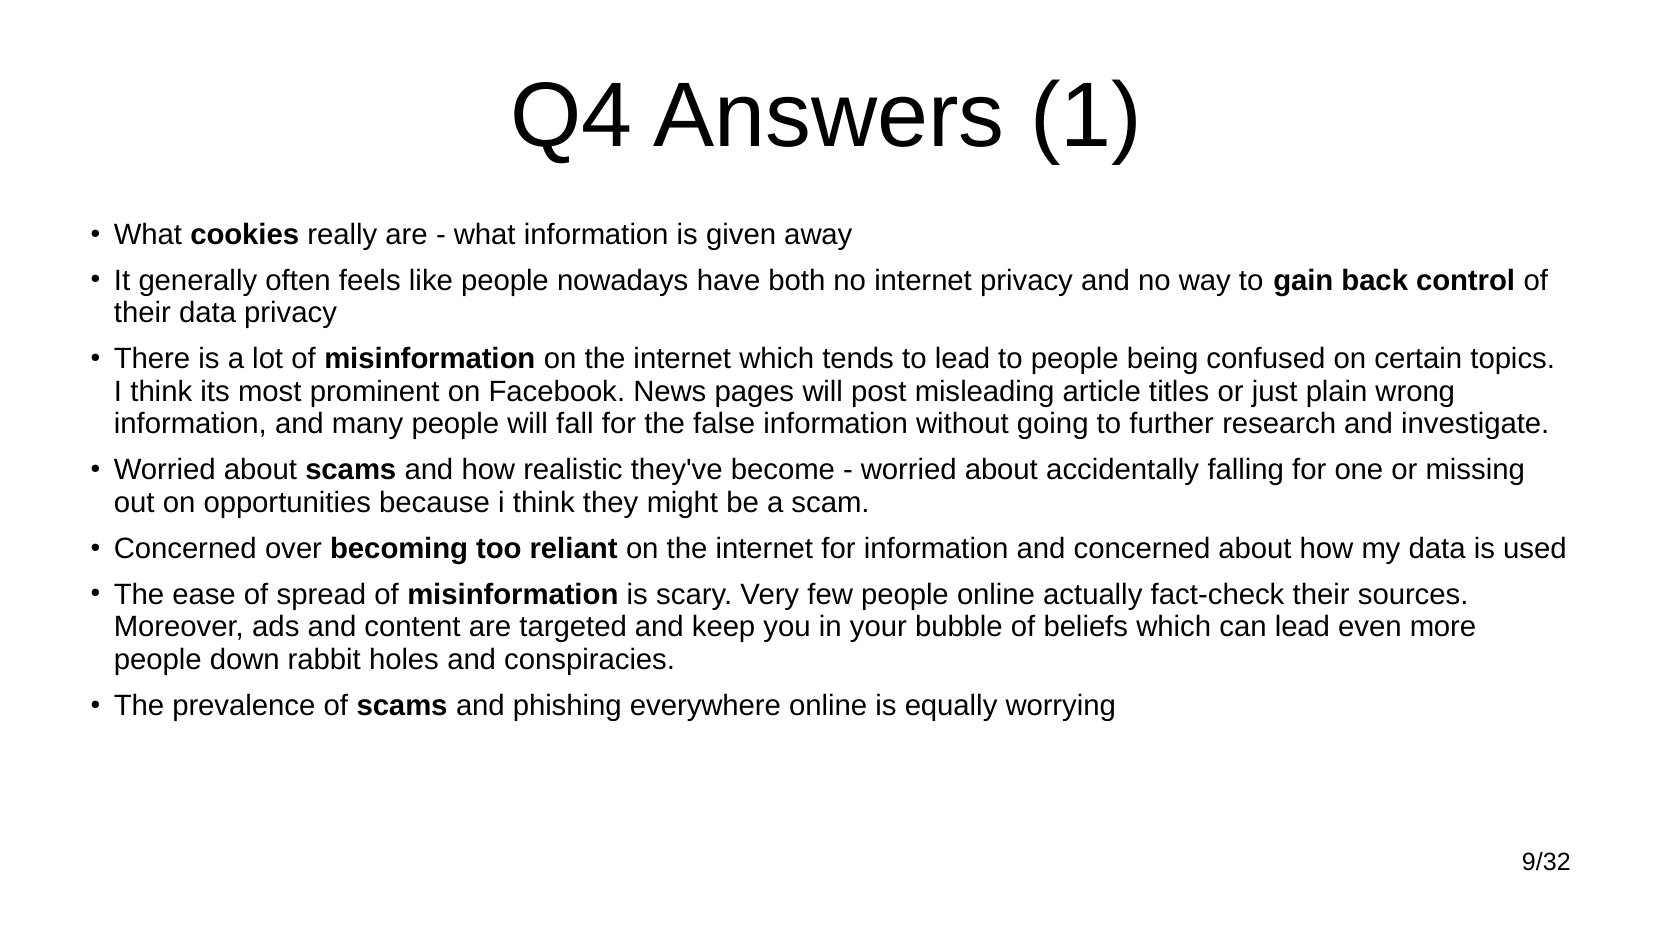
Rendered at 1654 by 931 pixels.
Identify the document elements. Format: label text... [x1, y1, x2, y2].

title Q4 Answers (1) [82, 37, 1571, 193]
list What cookies really are - what information is given away It generally often feels like people nowadays have both no internet privacy and no way to gain back control of their data privacy There is a lot of misinformation on the internet which tends to lead to people being confused on certain topics. I think its most prominent on Facebook. News pages will post misleading article titles or just plain wrong information, and many people will fall for the false information without going to further research and investigate. Worried about scams and how realistic they've become - worried about accidentally falling for one or missing out on opportunities because i think they might be a scam. Concerned over becoming too reliant on the internet for information and concerned about how my data is used The ease of spread of misinformation is scary. Very few people online actually fact-check their sources. Moreover, ads and content are targeted and keep you in your bubble of beliefs which can lead even more people down rabbit holes and conspiracies. The prevalence of scams and phishing everywhere online is equally worrying [82, 217, 1571, 758]
